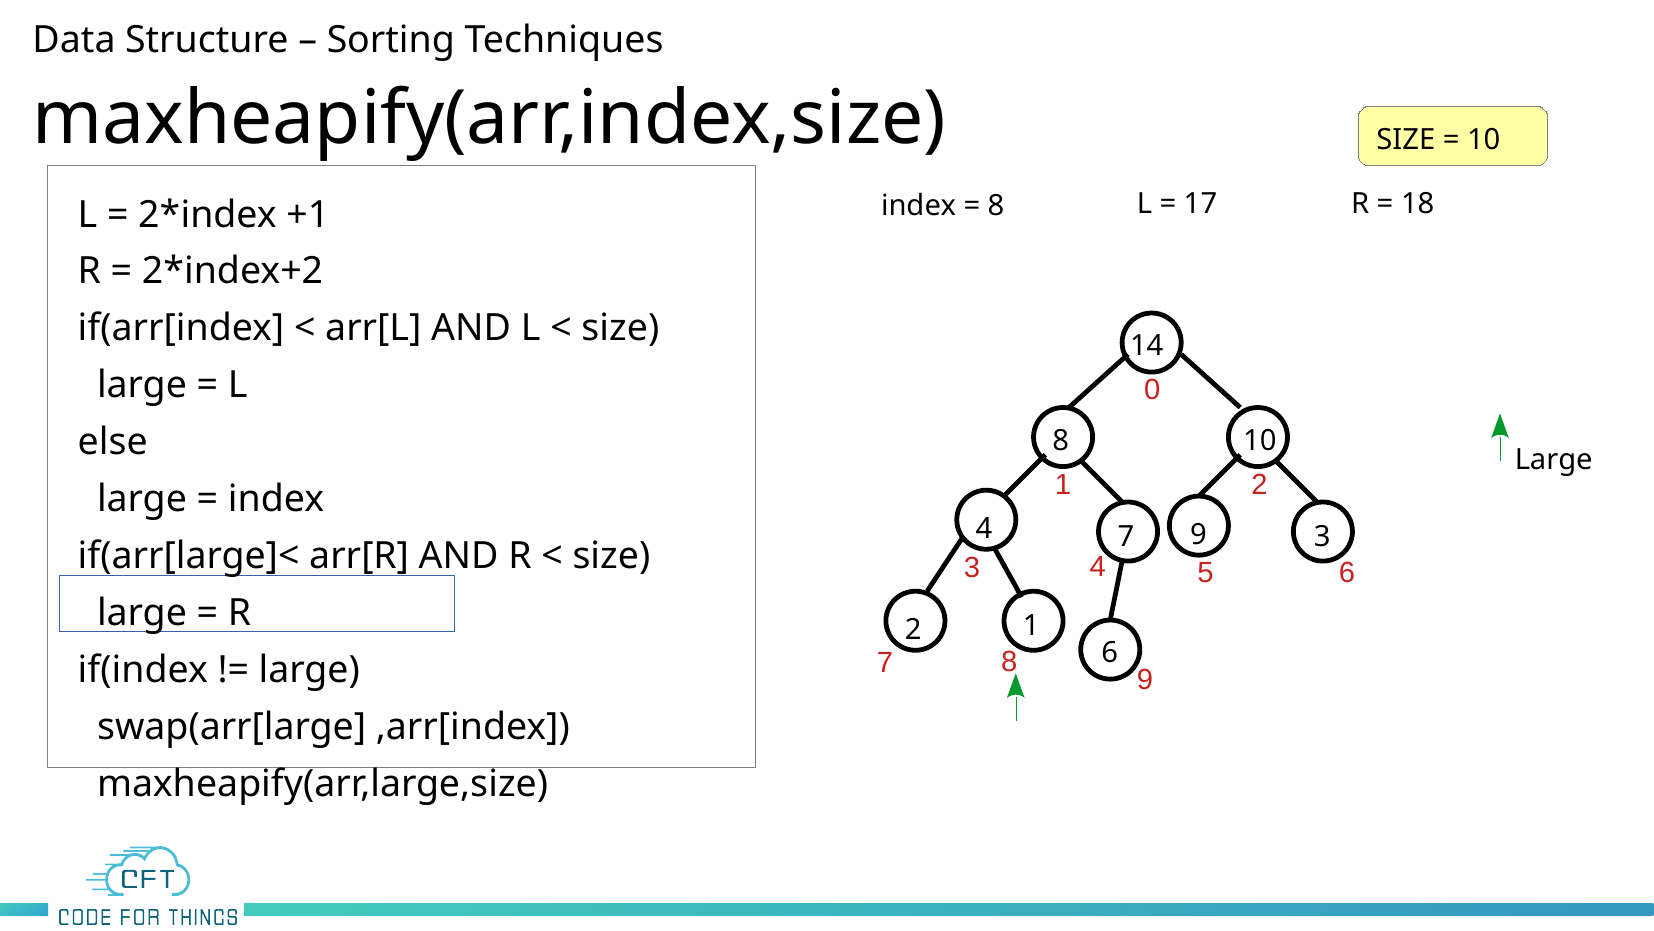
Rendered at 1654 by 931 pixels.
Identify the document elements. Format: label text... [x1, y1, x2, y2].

text_box [1176, 496, 1221, 506]
text_box [1023, 591, 1052, 597]
text_box 9 [1122, 655, 1168, 704]
text_box 9 [1175, 506, 1224, 556]
text_box R = 18 [1300, 175, 1476, 225]
text_box 7 [1102, 507, 1151, 557]
text_box 7 [862, 638, 909, 686]
text_box 3 [1299, 507, 1348, 557]
text_box [1307, 557, 1324, 562]
text_box 0 [1129, 365, 1176, 414]
text_box [1098, 517, 1102, 542]
text_box [1033, 647, 1048, 651]
text_box [1093, 674, 1127, 680]
text_box 10 [1228, 411, 1296, 461]
text_box [1080, 632, 1086, 667]
text_box [1121, 557, 1144, 562]
text_box [964, 490, 1009, 500]
text_box [885, 605, 890, 636]
text_box SIZE = 10 [1361, 110, 1542, 160]
text_box 2 [1236, 460, 1283, 509]
text_box [1111, 501, 1145, 507]
text_box [1224, 510, 1229, 542]
text_box 6 [1086, 624, 1135, 674]
text_box [1306, 501, 1340, 507]
text_box [1244, 407, 1272, 411]
text_box [1293, 514, 1299, 549]
text_box [1010, 502, 1016, 538]
text_box [893, 591, 938, 601]
text_box [1136, 312, 1167, 317]
text_box 4 [1074, 542, 1121, 591]
text_box index = 8 [830, 177, 1075, 227]
text_box [1169, 508, 1175, 543]
text_box 3 [949, 543, 955, 552]
text_box [1348, 515, 1353, 548]
text_box 1 [1008, 597, 1057, 647]
text_box [1057, 602, 1064, 639]
text_box [1095, 620, 1126, 624]
text_box [489, 733, 499, 737]
title Data Structure – Sorting Techniques maxheapify(arr,index,size) [32, 12, 1184, 166]
text_box [1358, 106, 1548, 166]
text_box [1049, 407, 1077, 411]
text_box [47, 166, 756, 768]
text_box L = 2*index +1 R = 2*index+2 if(arr[index] < arr[L] AND L < size) large = L else large = index if(arr[large]< arr[R] AND R < size) large = R if(index != large) swap(arr[large] ,arr[index]) maxheapify(arr,large,size) [53, 179, 756, 733]
text_box 4 [960, 500, 1010, 550]
text_box [172, 733, 182, 737]
text_box [1033, 423, 1037, 451]
text_box L = 17 [1086, 175, 1258, 225]
text_box 3 [949, 543, 996, 592]
text_box 8 [986, 638, 1033, 686]
text_box Large [1464, 431, 1622, 481]
text_box 1 [1039, 460, 1086, 509]
text_box [939, 602, 946, 639]
text_box [315, 733, 325, 737]
text_box 2 [890, 601, 939, 651]
text_box [1151, 512, 1158, 551]
text_box [1003, 605, 1008, 636]
text_box 14 [1107, 317, 1184, 367]
text_box 5 [1182, 548, 1229, 597]
text_box [956, 506, 960, 534]
text_box 6 [1324, 548, 1371, 597]
text_box 8 [1037, 411, 1105, 461]
text_box [1135, 633, 1140, 666]
picture [59, 846, 237, 925]
